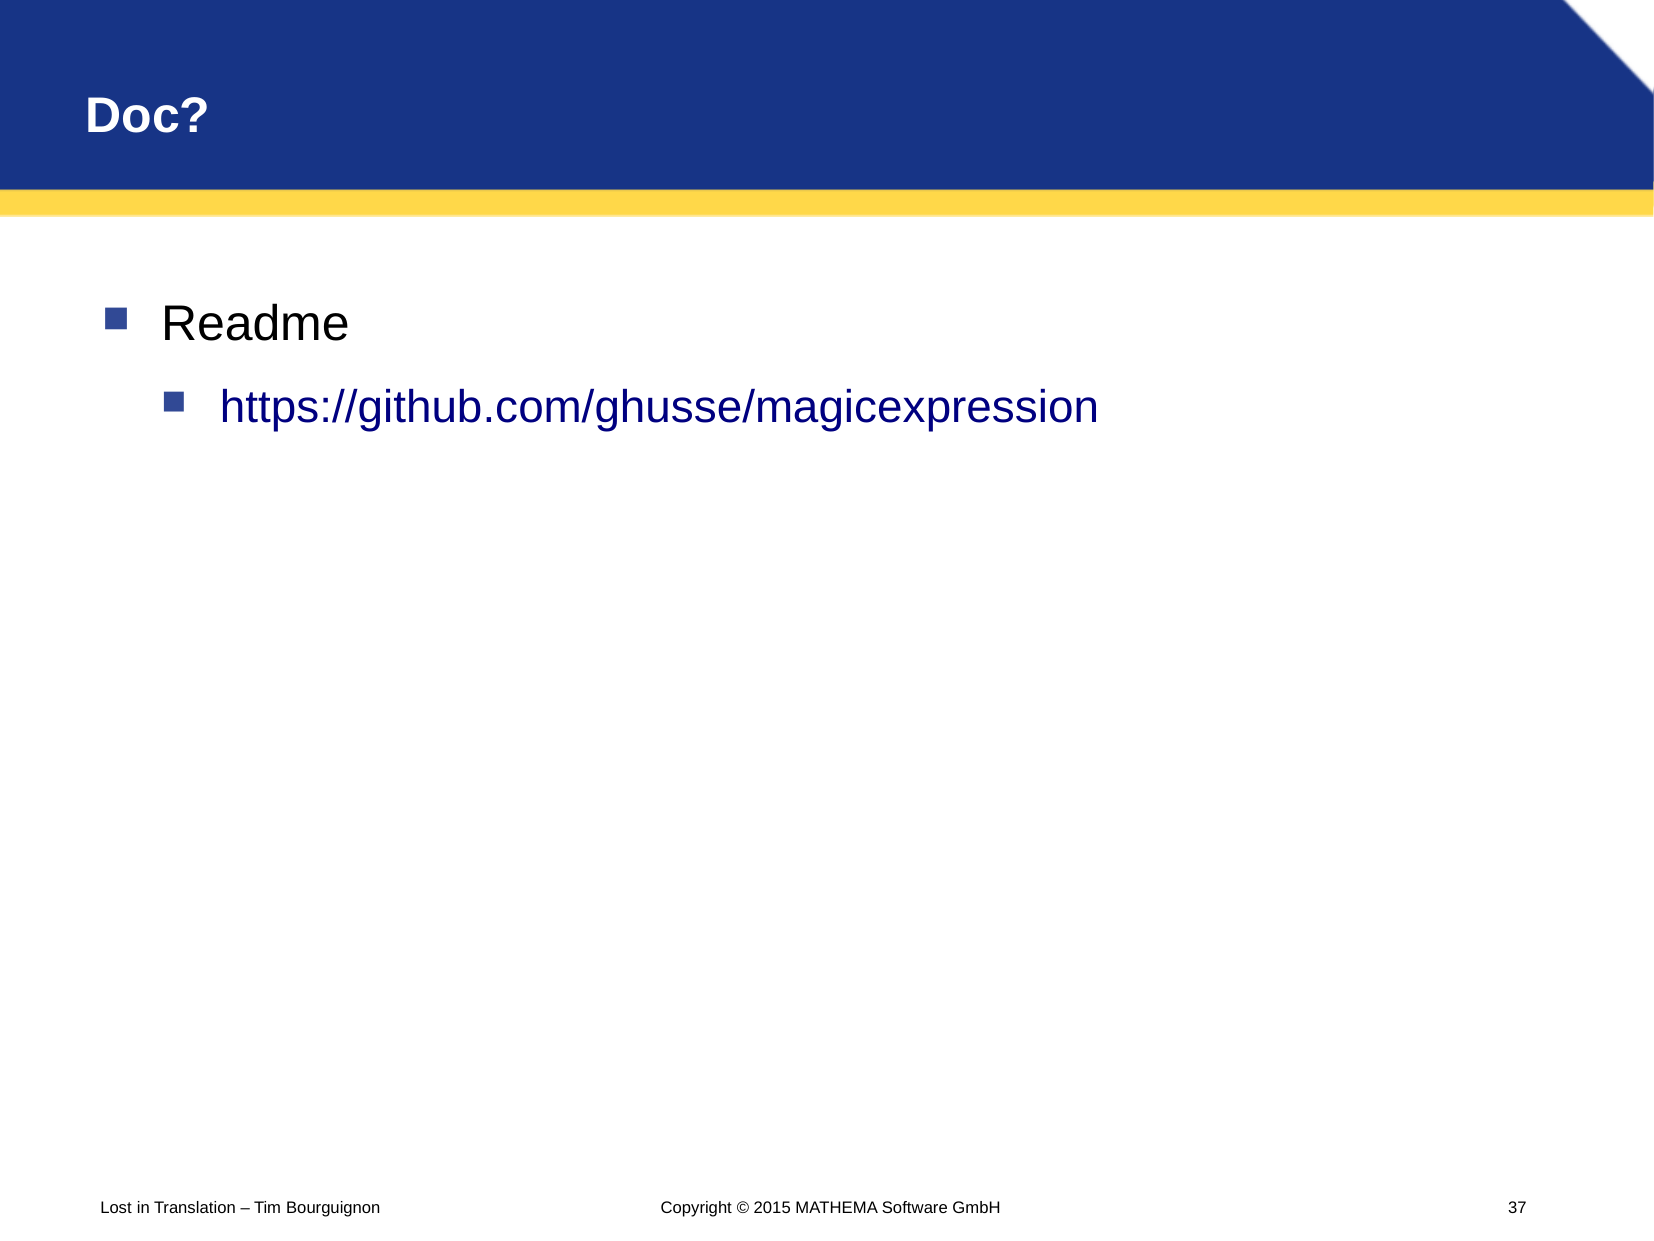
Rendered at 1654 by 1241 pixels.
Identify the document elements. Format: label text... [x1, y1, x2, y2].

picture [0, 0, 1654, 1241]
list Readme https://github.com/ghusse/magicexpression [101, 295, 1528, 1139]
title Doc? [85, 69, 1157, 162]
